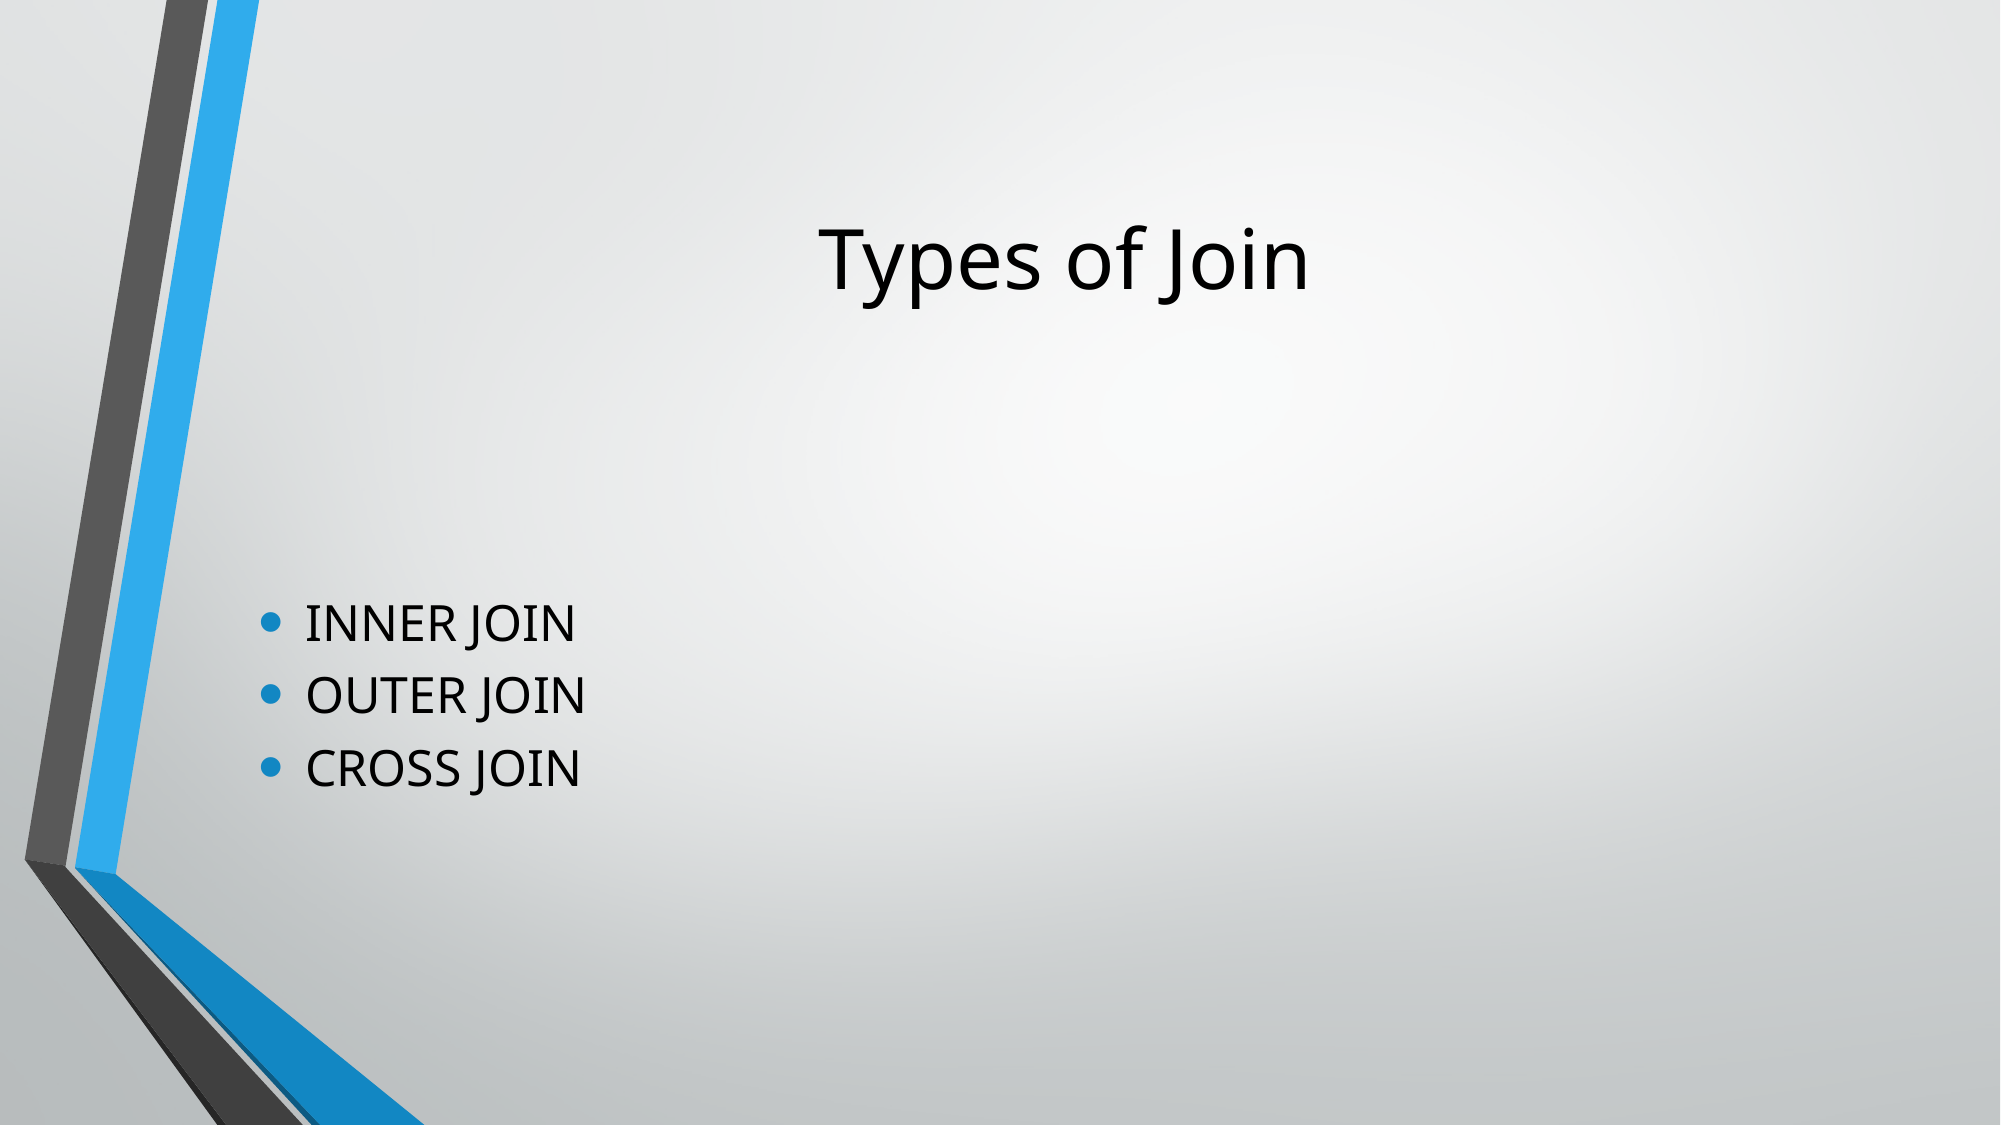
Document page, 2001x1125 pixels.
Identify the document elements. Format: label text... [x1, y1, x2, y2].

list INNER JOIN OUTER JOIN CROSS JOIN [243, 437, 1887, 950]
title Types of Join [243, 112, 1887, 400]
